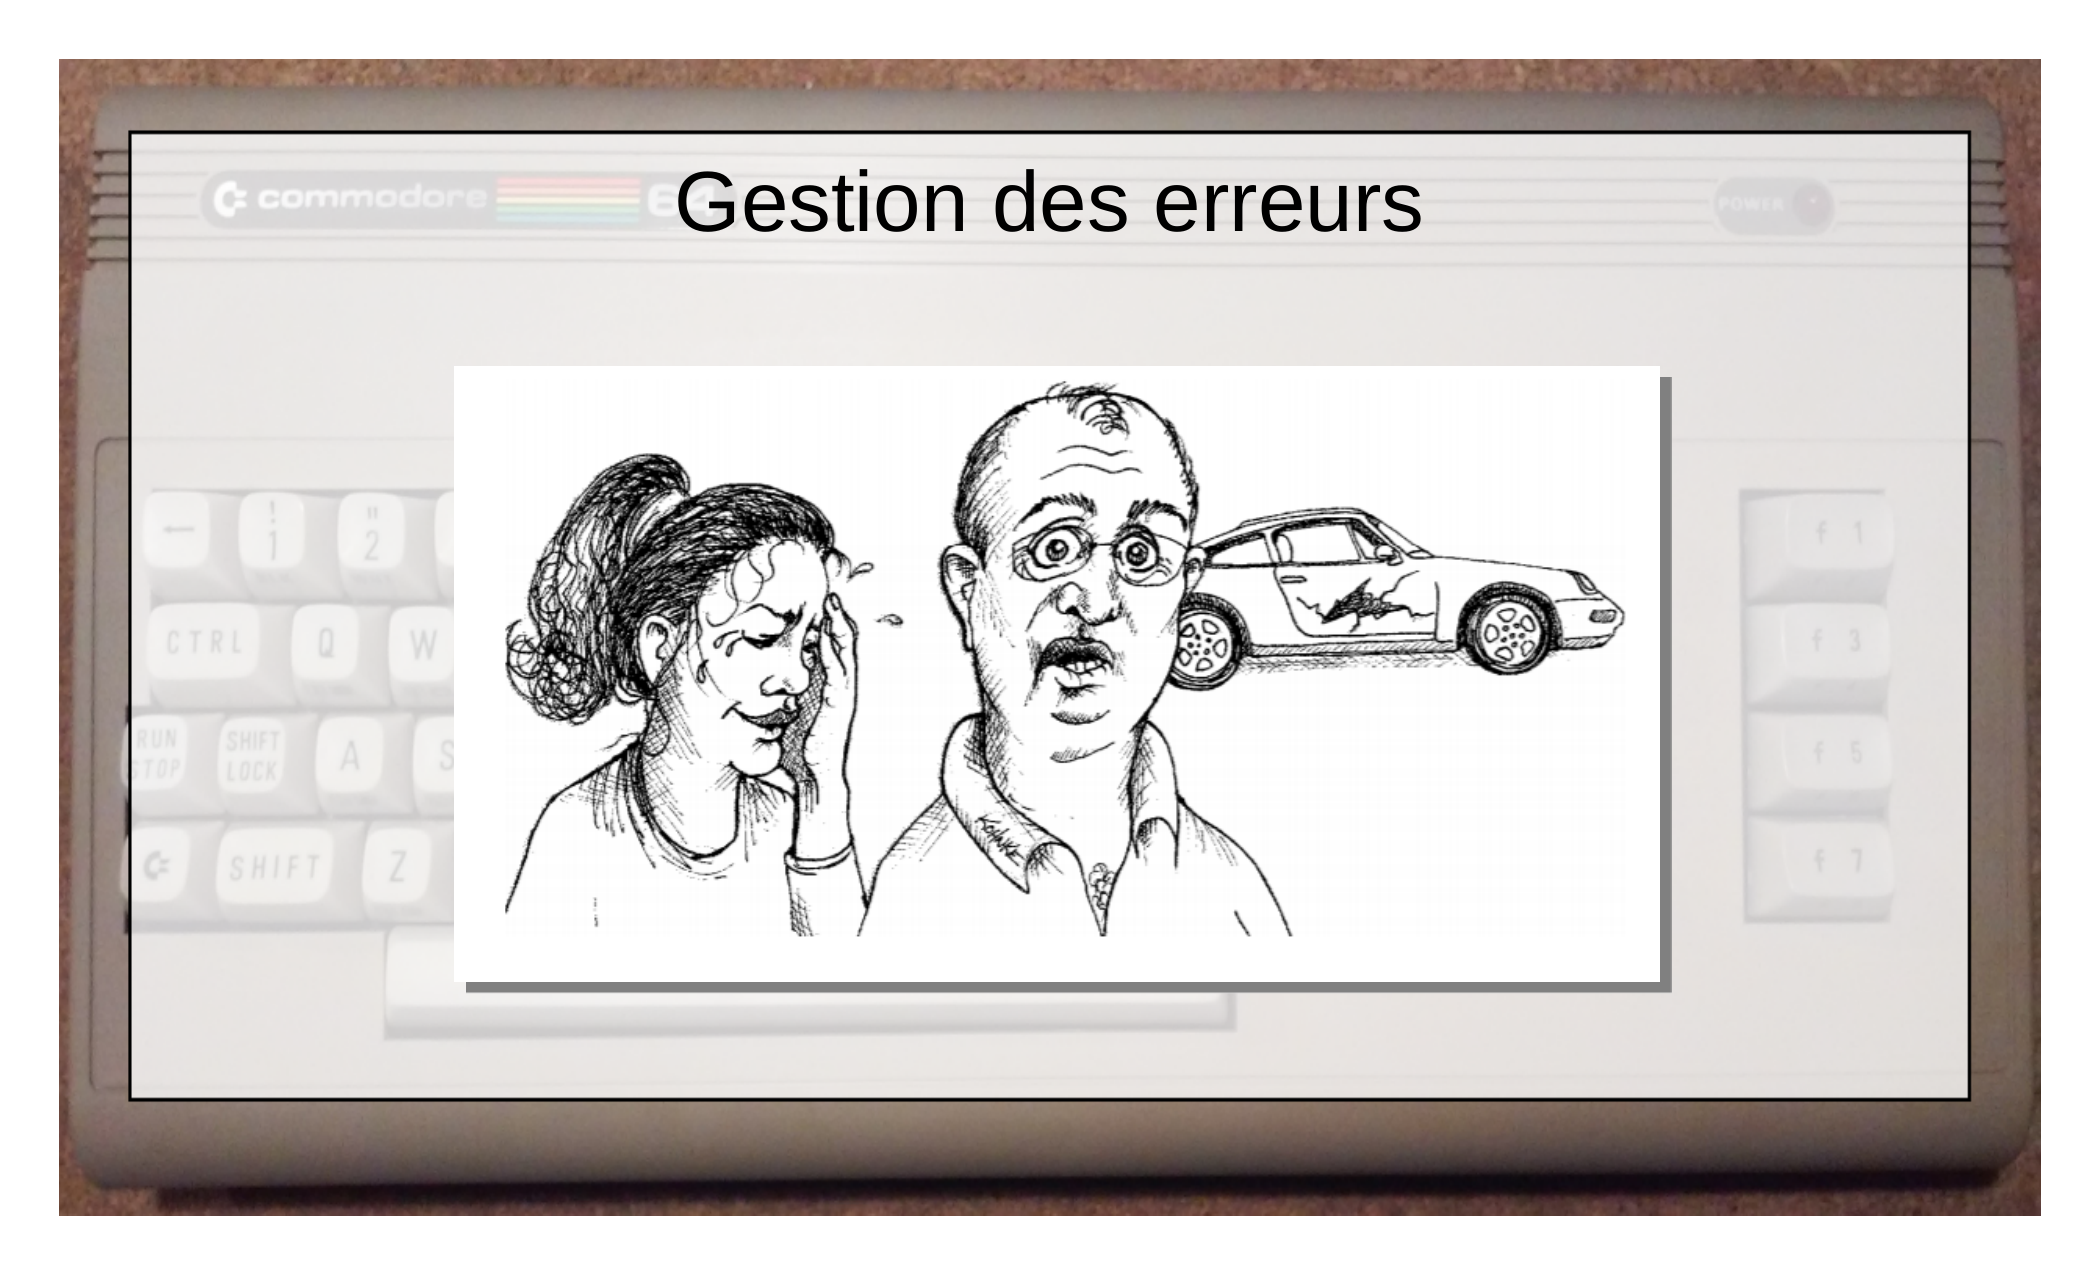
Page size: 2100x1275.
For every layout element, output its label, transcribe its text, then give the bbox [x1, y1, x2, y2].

title Gestion des erreurs [158, 105, 1942, 299]
picture [59, 59, 2041, 1216]
